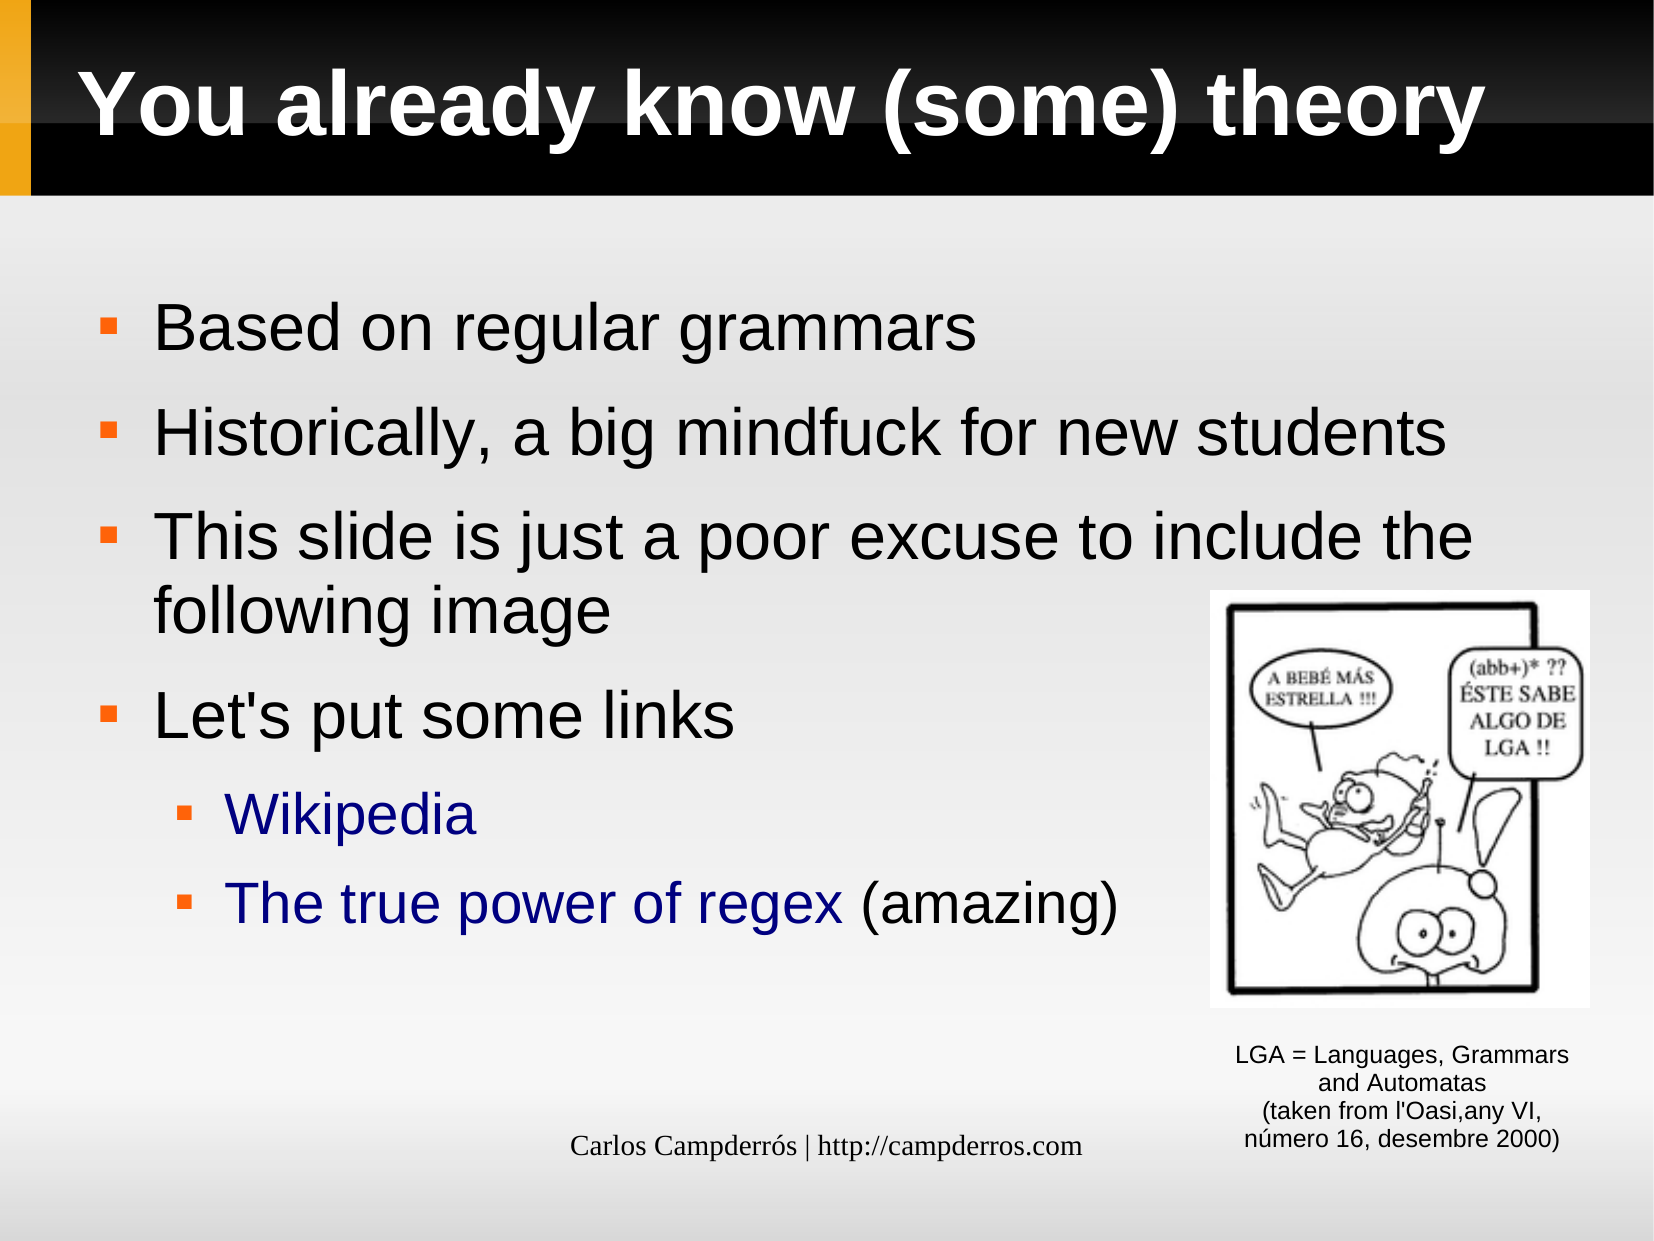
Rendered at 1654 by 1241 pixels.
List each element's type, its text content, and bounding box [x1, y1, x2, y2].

text_box LGA = Languages, Grammars and Automatas (taken from l'Oasi,any VI, número 16, desembre 2000) [1210, 1033, 1595, 1161]
picture [0, 0, 1654, 1241]
title You already know (some) theory [76, 0, 1565, 208]
list Based on regular grammars Historically, a big mindfuck for new students This slide is just a poor excuse to include the following image Let's put some links Wikipedia The true power of regex (amazing) [82, 290, 1571, 1109]
